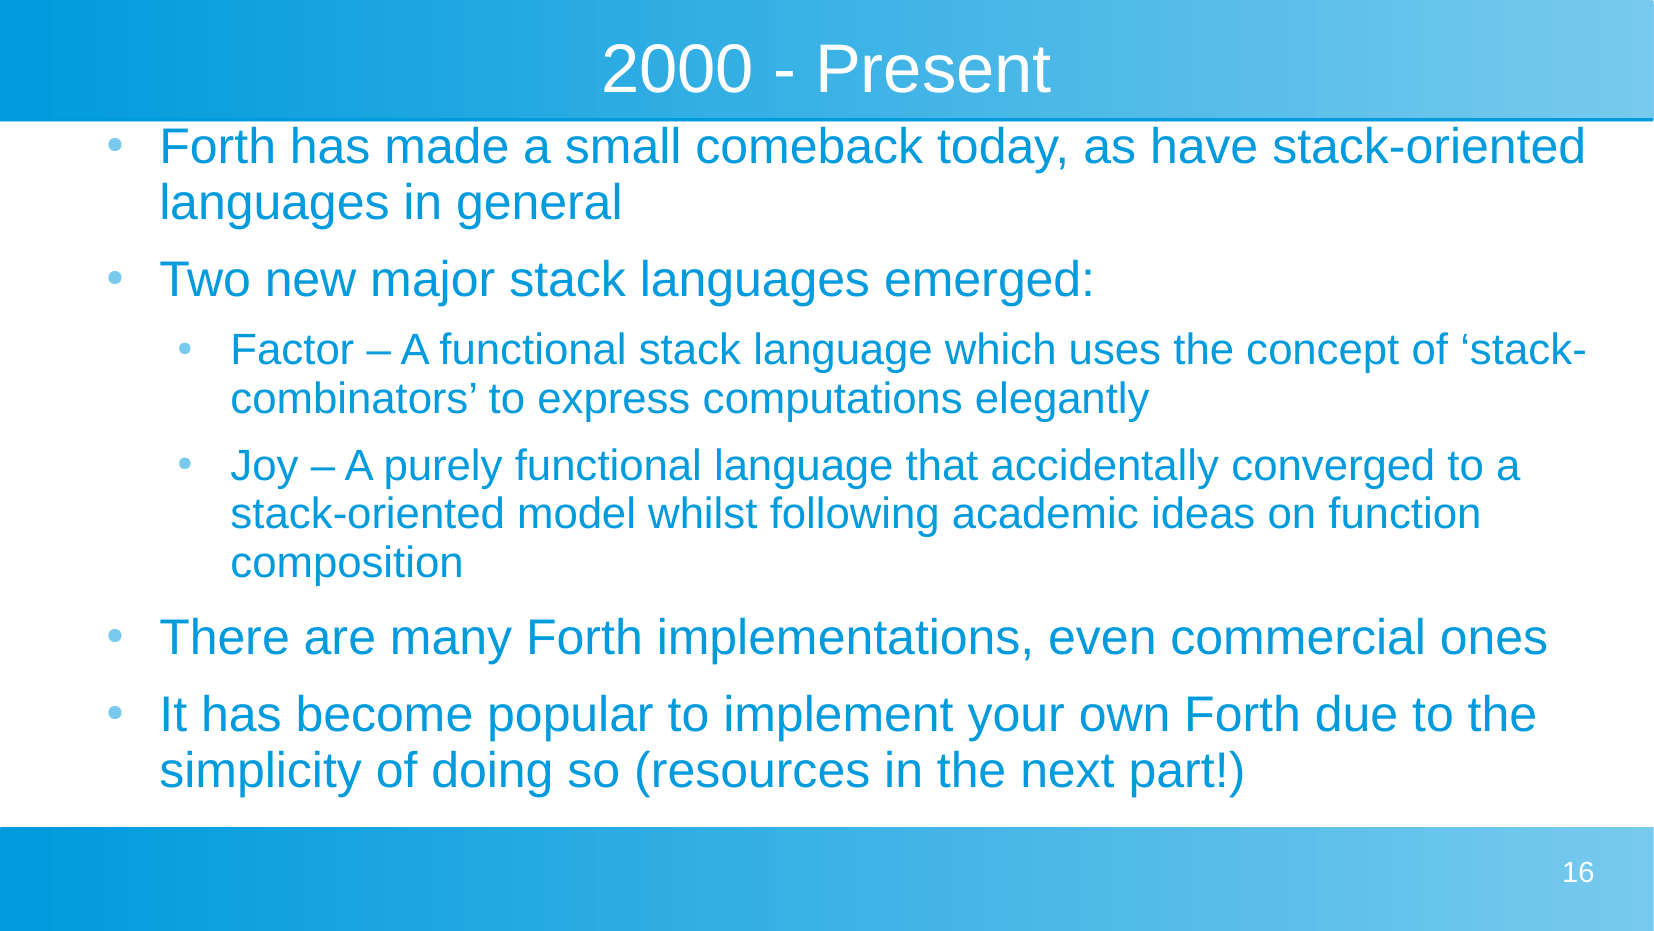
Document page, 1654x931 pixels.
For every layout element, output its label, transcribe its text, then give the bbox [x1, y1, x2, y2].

list Forth has made a small comeback today, as have stack-oriented languages in general Two new major stack languages emerged: Factor – A functional stack language which uses the concept of ‘stack-combinators’ to express computations elegantly Joy – A purely functional language that accidentally converged to a stack-oriented model whilst following academic ideas on function composition There are many Forth implementations, even commercial ones It has become popular to implement your own Forth due to the simplicity of doing so (resources in the next part!) [88, 118, 1625, 709]
title 2000 - Present [59, 29, 1595, 108]
